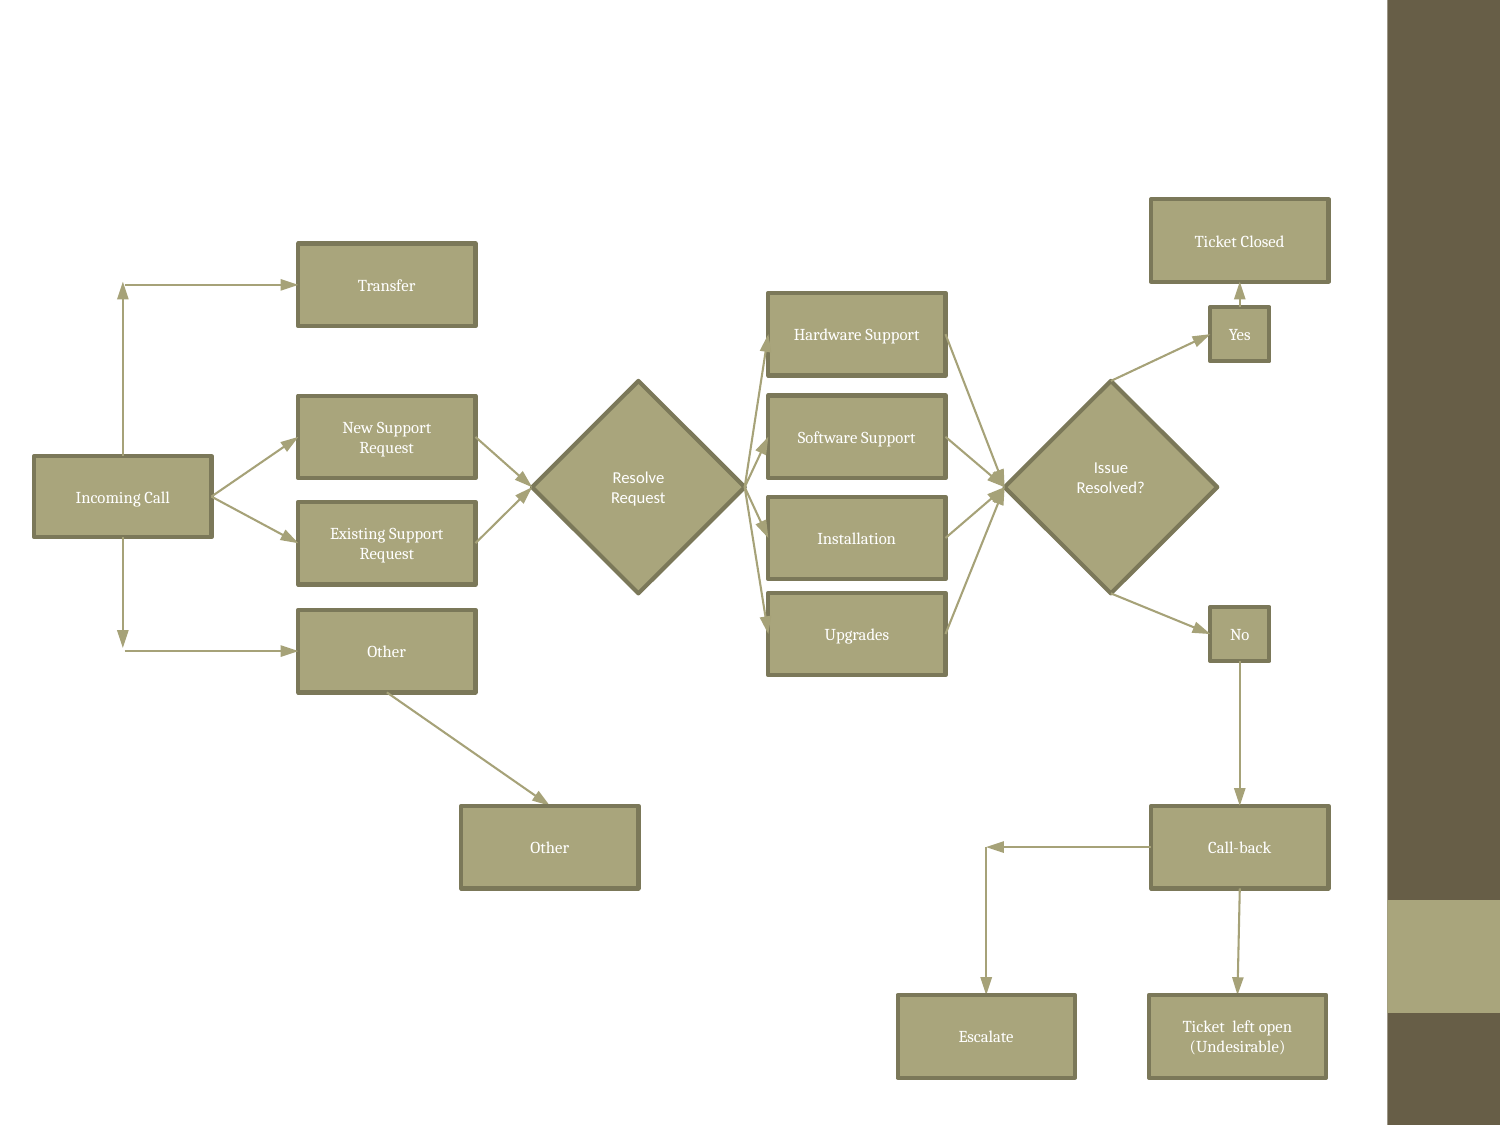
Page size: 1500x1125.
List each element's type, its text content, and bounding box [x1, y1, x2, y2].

text_box No [1210, 607, 1269, 661]
text_box Other [461, 806, 638, 888]
text_box Ticket Closed [1151, 199, 1328, 282]
text_box Other [298, 610, 476, 692]
text_box New Support Request [298, 396, 476, 478]
text_box Transfer [298, 244, 476, 326]
text_box Ticket left open (Undesirable) [1149, 995, 1326, 1078]
text_box Upgrades [768, 593, 946, 675]
text_box Call-back [1151, 806, 1328, 888]
text_box Resolve Request [532, 380, 743, 594]
text_box Hardware Support [768, 293, 946, 376]
text_box Incoming Call [34, 456, 211, 537]
text_box Yes [1210, 307, 1269, 361]
text_box Escalate [898, 995, 1075, 1078]
text_box Installation [768, 497, 946, 579]
text_box Issue Resolved? [1005, 381, 1218, 593]
text_box Software Support [768, 395, 946, 478]
text_box Existing Support Request [298, 502, 476, 585]
